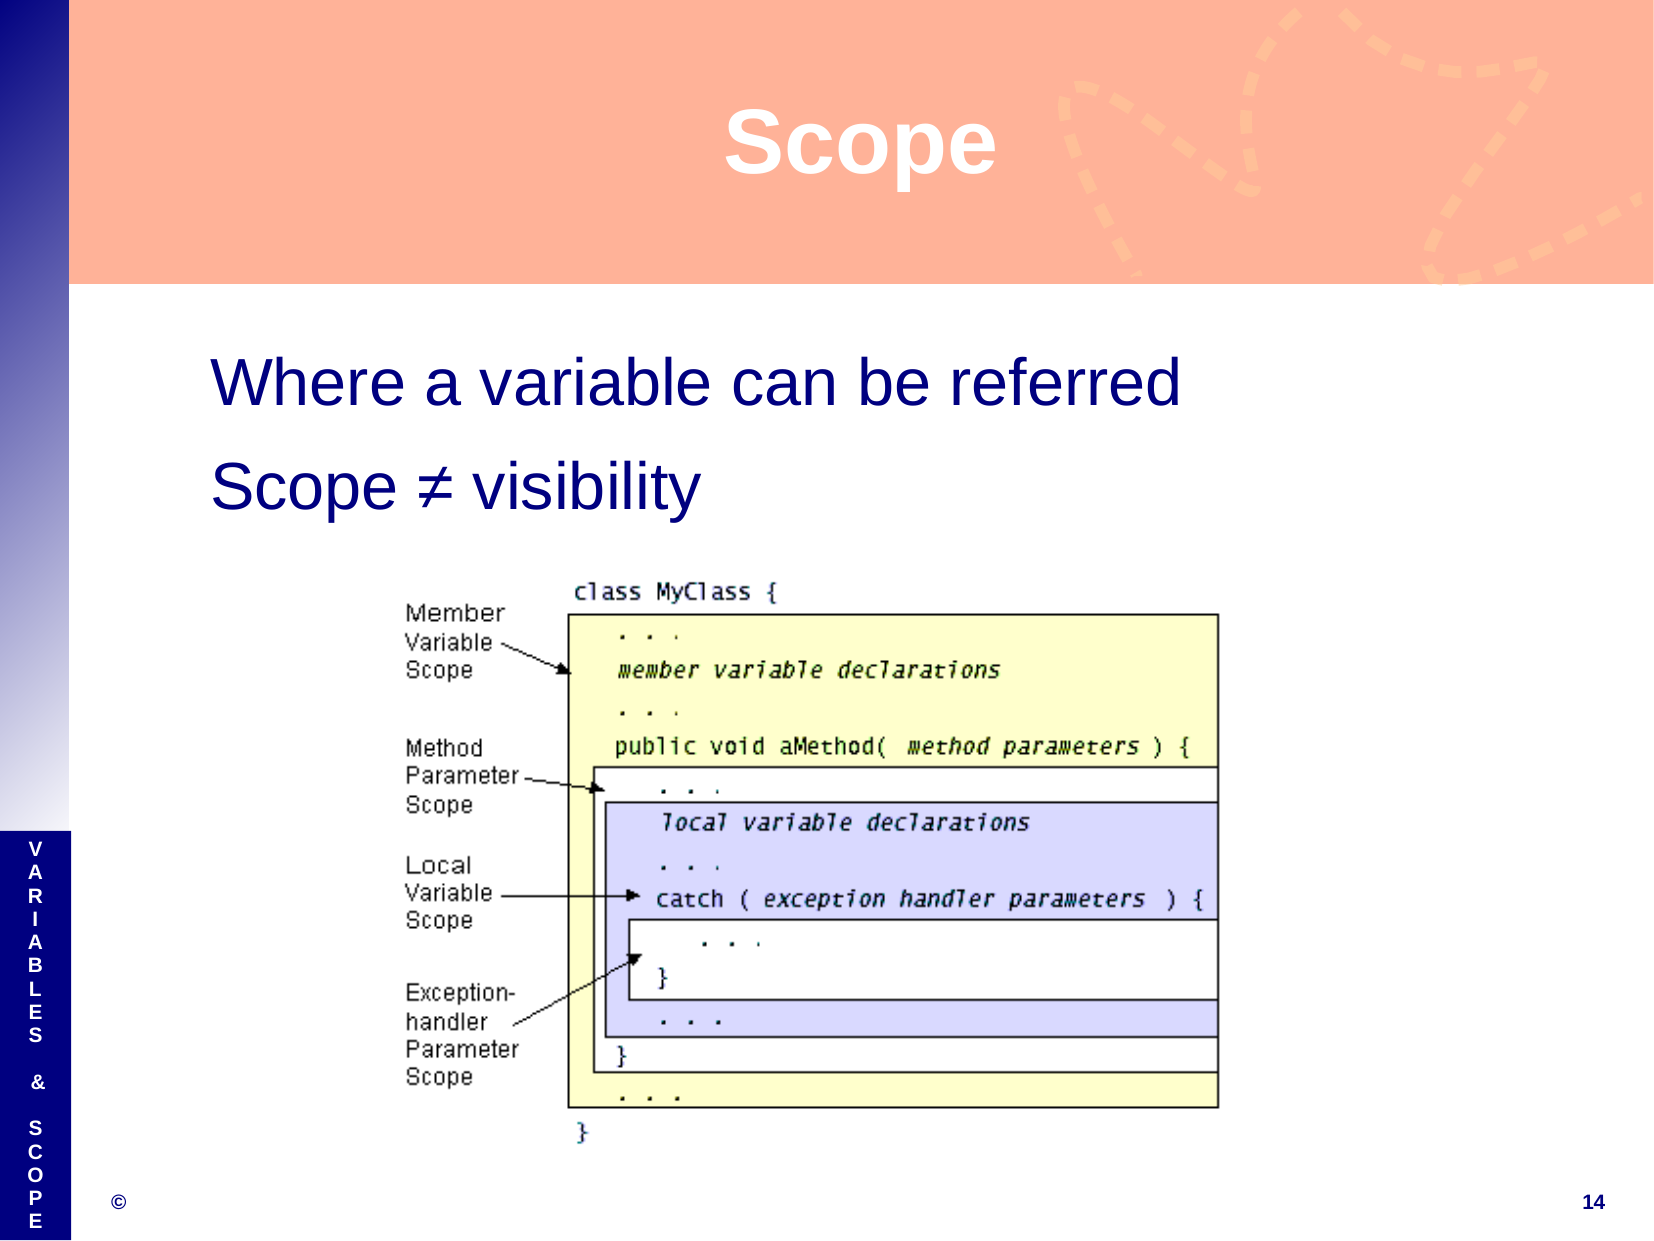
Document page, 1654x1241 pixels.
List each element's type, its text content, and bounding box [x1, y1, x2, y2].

title Scope [106, 37, 1617, 246]
list Where a variable can be referred Scope ≠ visibility [192, 344, 1605, 536]
picture [392, 573, 1245, 1193]
text_box V A R I A B L E S & S C O P E [0, 830, 71, 1241]
